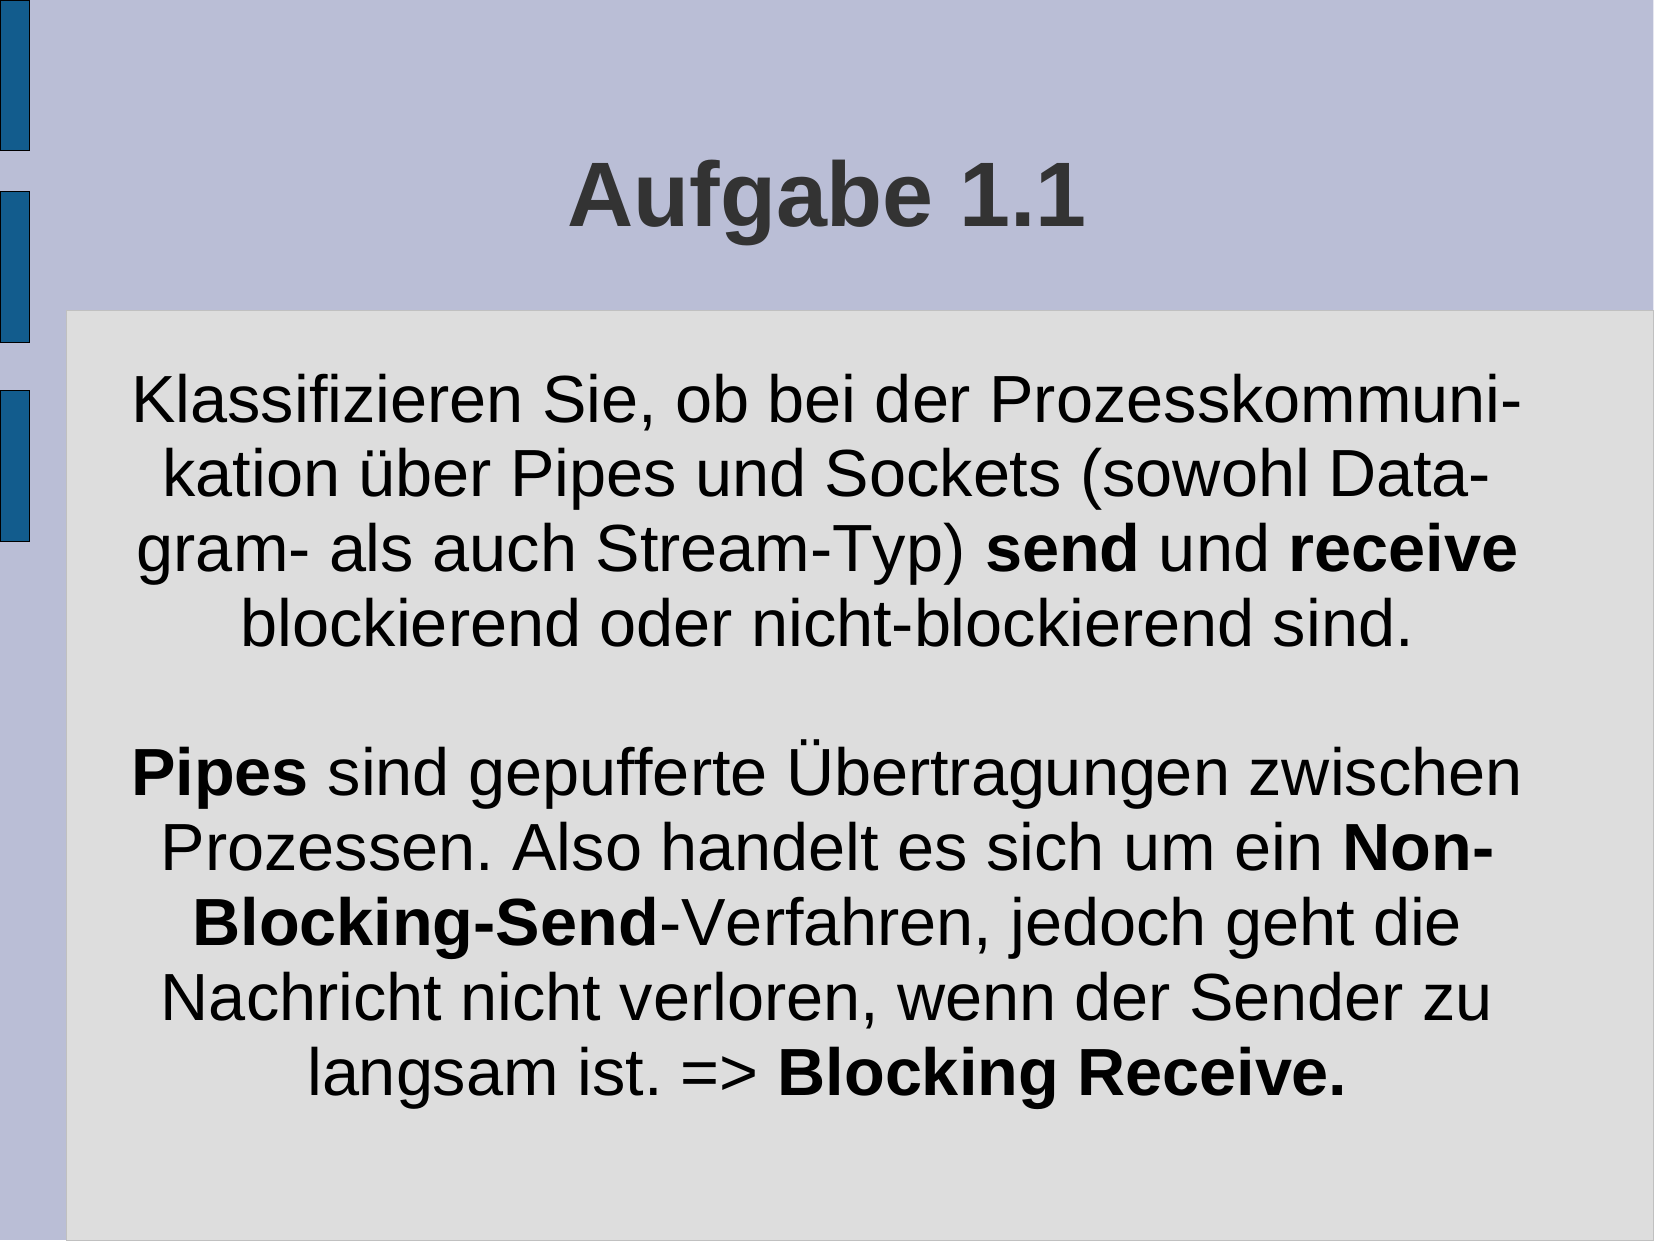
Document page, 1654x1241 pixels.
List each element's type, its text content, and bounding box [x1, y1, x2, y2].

title Aufgabe 1.1 [121, 91, 1534, 299]
subtitle Klassifizieren Sie, ob bei der Prozesskommuni-kation über Pipes und Sockets (sowohl Data-gram- als auch Stream-Typ) send und receive blockierend oder nicht-blockierend sind. Pipes sind gepufferte Übertragungen zwischen Prozessen. Also handelt es sich um ein Non-Blocking-Send-Verfahren, jedoch geht die Nachricht nicht verloren, wenn der Sender zu langsam ist. => Blocking Receive. [121, 344, 1534, 1127]
